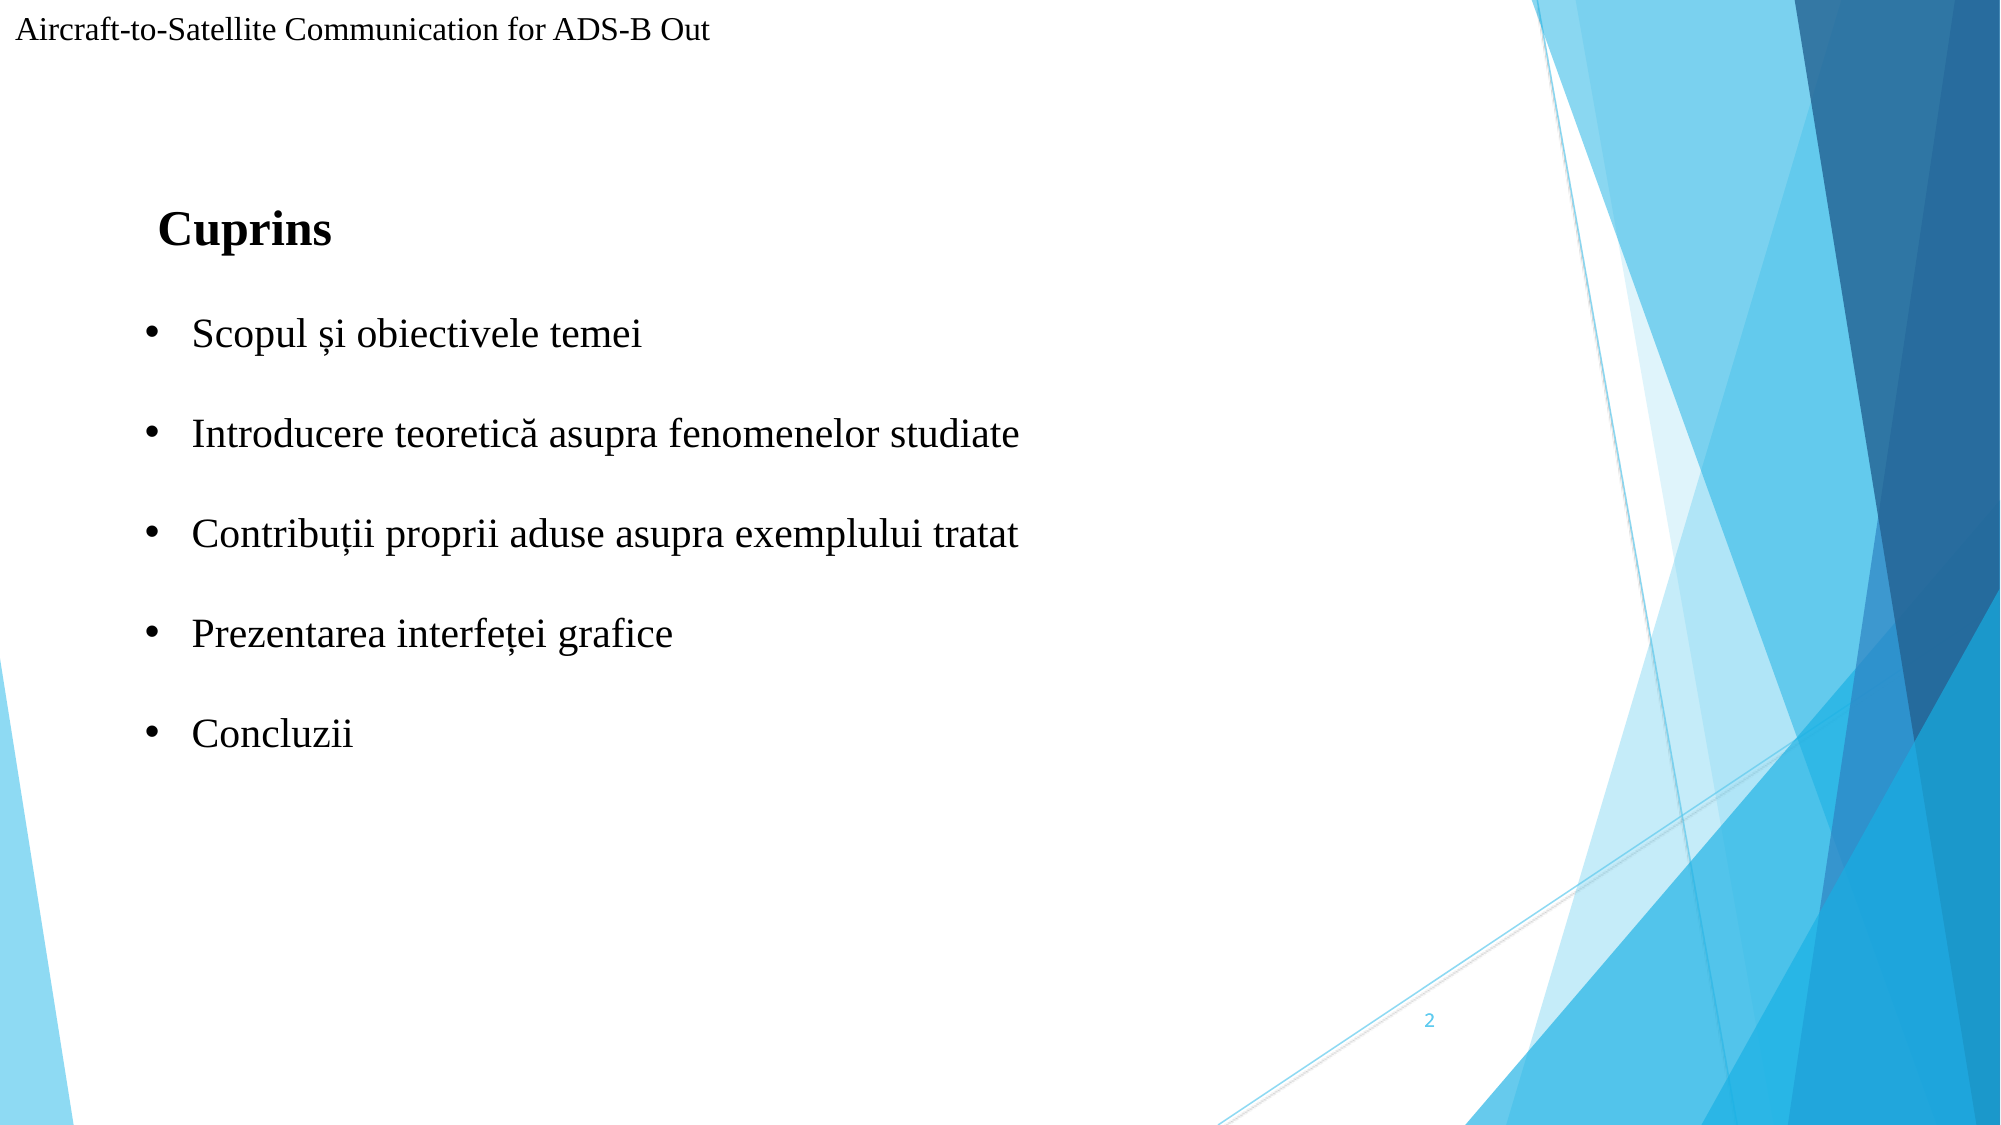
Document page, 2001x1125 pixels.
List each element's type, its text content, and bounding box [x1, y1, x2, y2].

text_box [1409, 991, 1522, 1051]
text_box Cuprins Scopul și obiectivele temei Introducere teoretică asupra fenomenelor studiate Contribuții proprii aduse asupra exemplului tratat Prezentarea interfeței grafice Concluzii [129, 188, 1378, 769]
text_box Aircraft-to-Satellite Communication for ADS-B Out [0, 0, 1148, 56]
